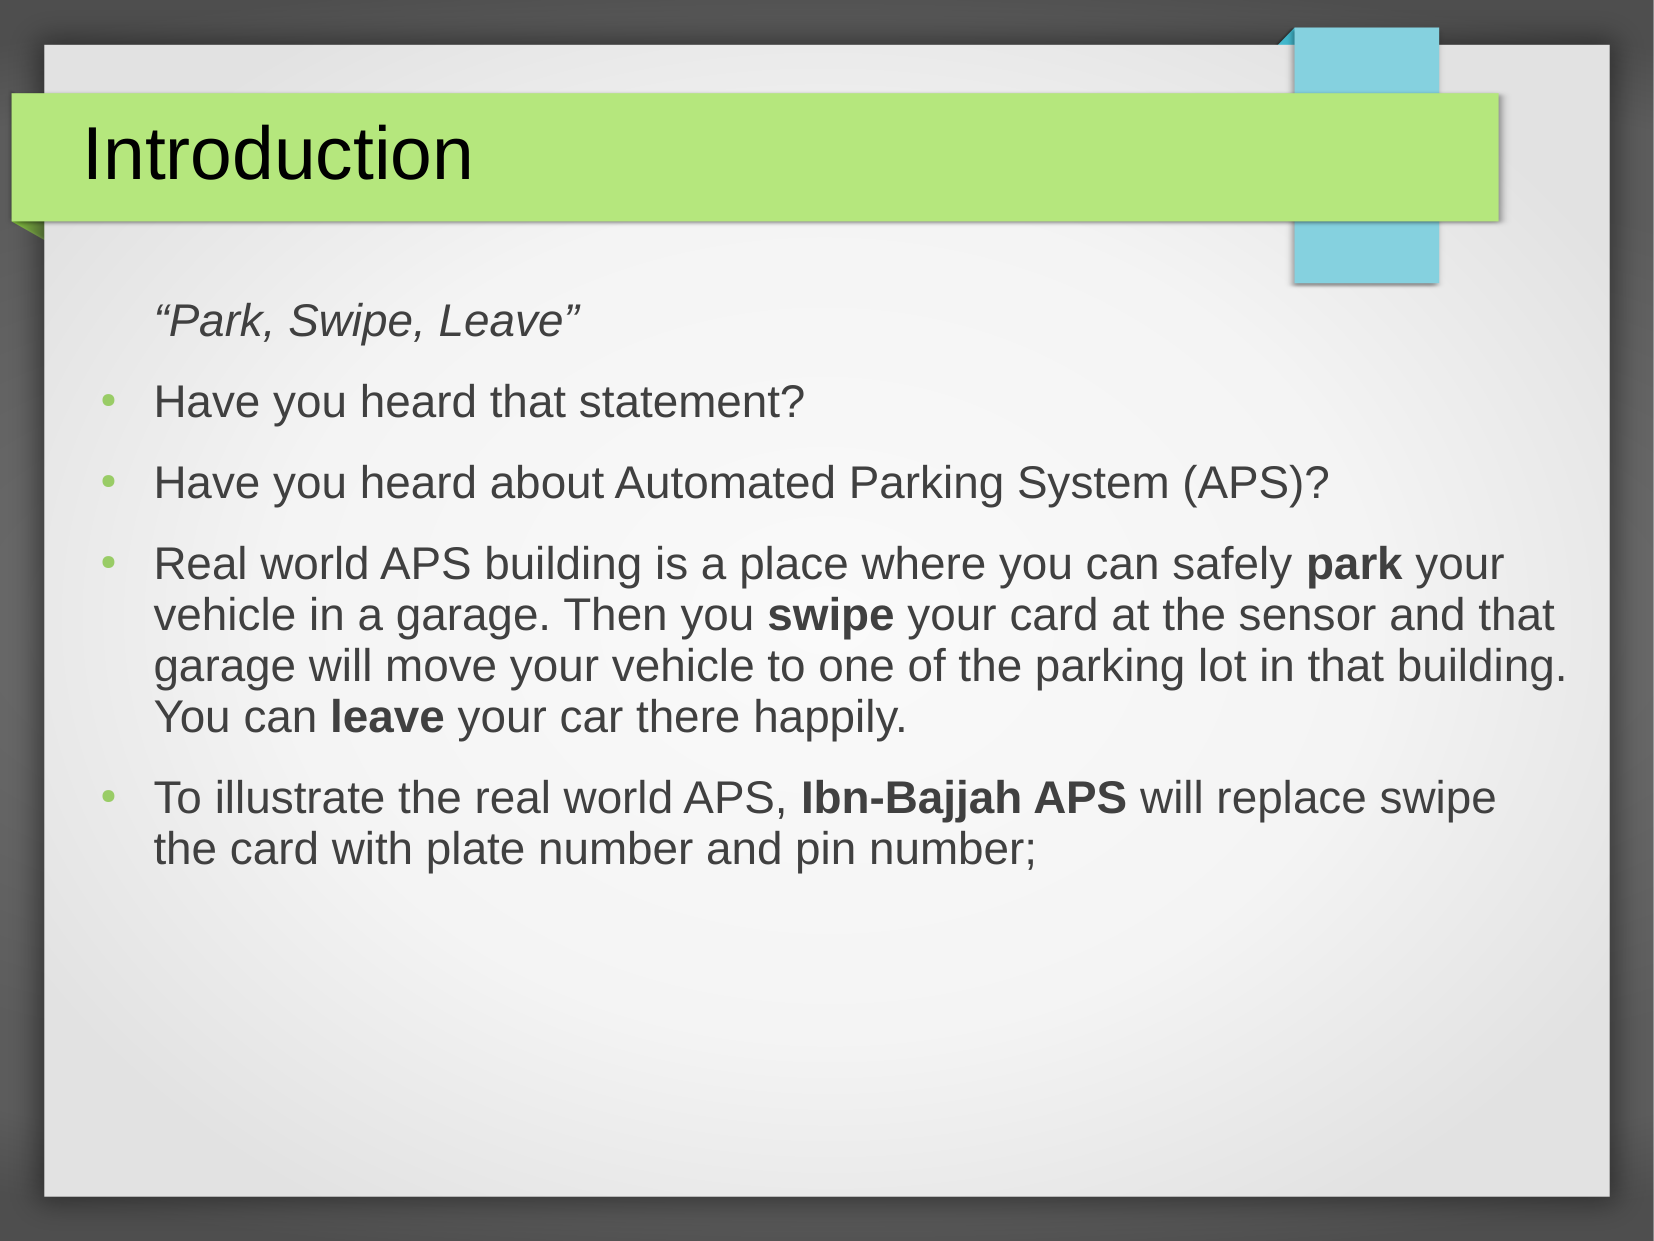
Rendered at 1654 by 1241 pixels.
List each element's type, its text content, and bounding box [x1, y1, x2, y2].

list “Park, Swipe, Leave” Have you heard that statement? Have you heard about Automated Parking System (APS)? Real world APS building is a place where you can safely park your vehicle in a garage. Then you swipe your card at the sensor and that garage will move your vehicle to one of the parking lot in that building. You can leave your car there happily. To illustrate the real world APS, Ibn-Bajjah APS will replace swipe the card with plate number and pin number; [82, 295, 1571, 1015]
picture [0, 0, 1654, 1241]
title Introduction [82, 94, 1264, 213]
